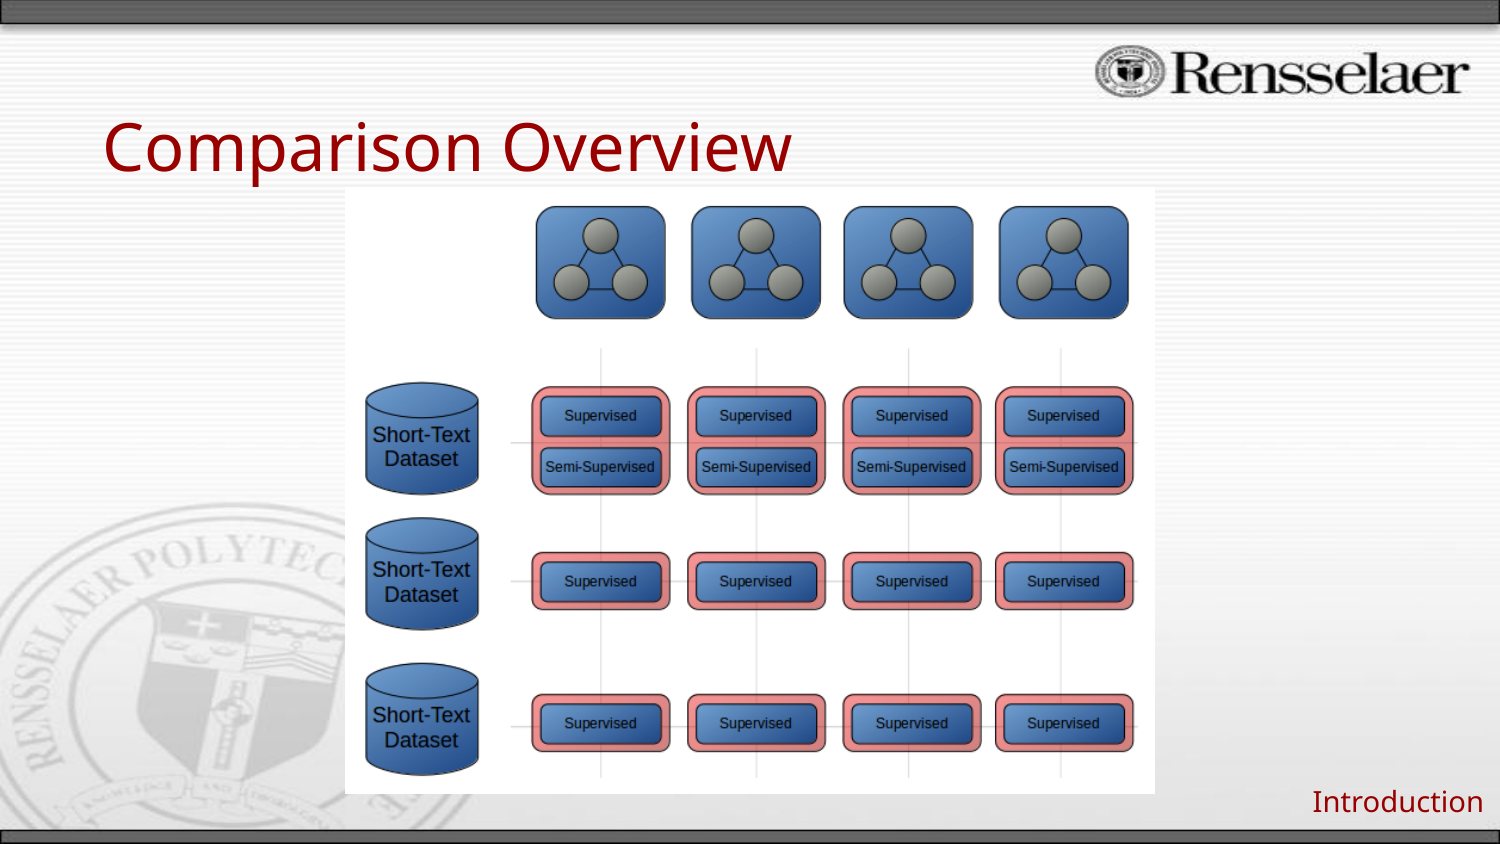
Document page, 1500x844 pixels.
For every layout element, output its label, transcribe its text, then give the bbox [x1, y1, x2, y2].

picture [0, 0, 1500, 844]
text_box Introduction [1296, 768, 1500, 816]
title Comparison Overview [87, 102, 1413, 188]
